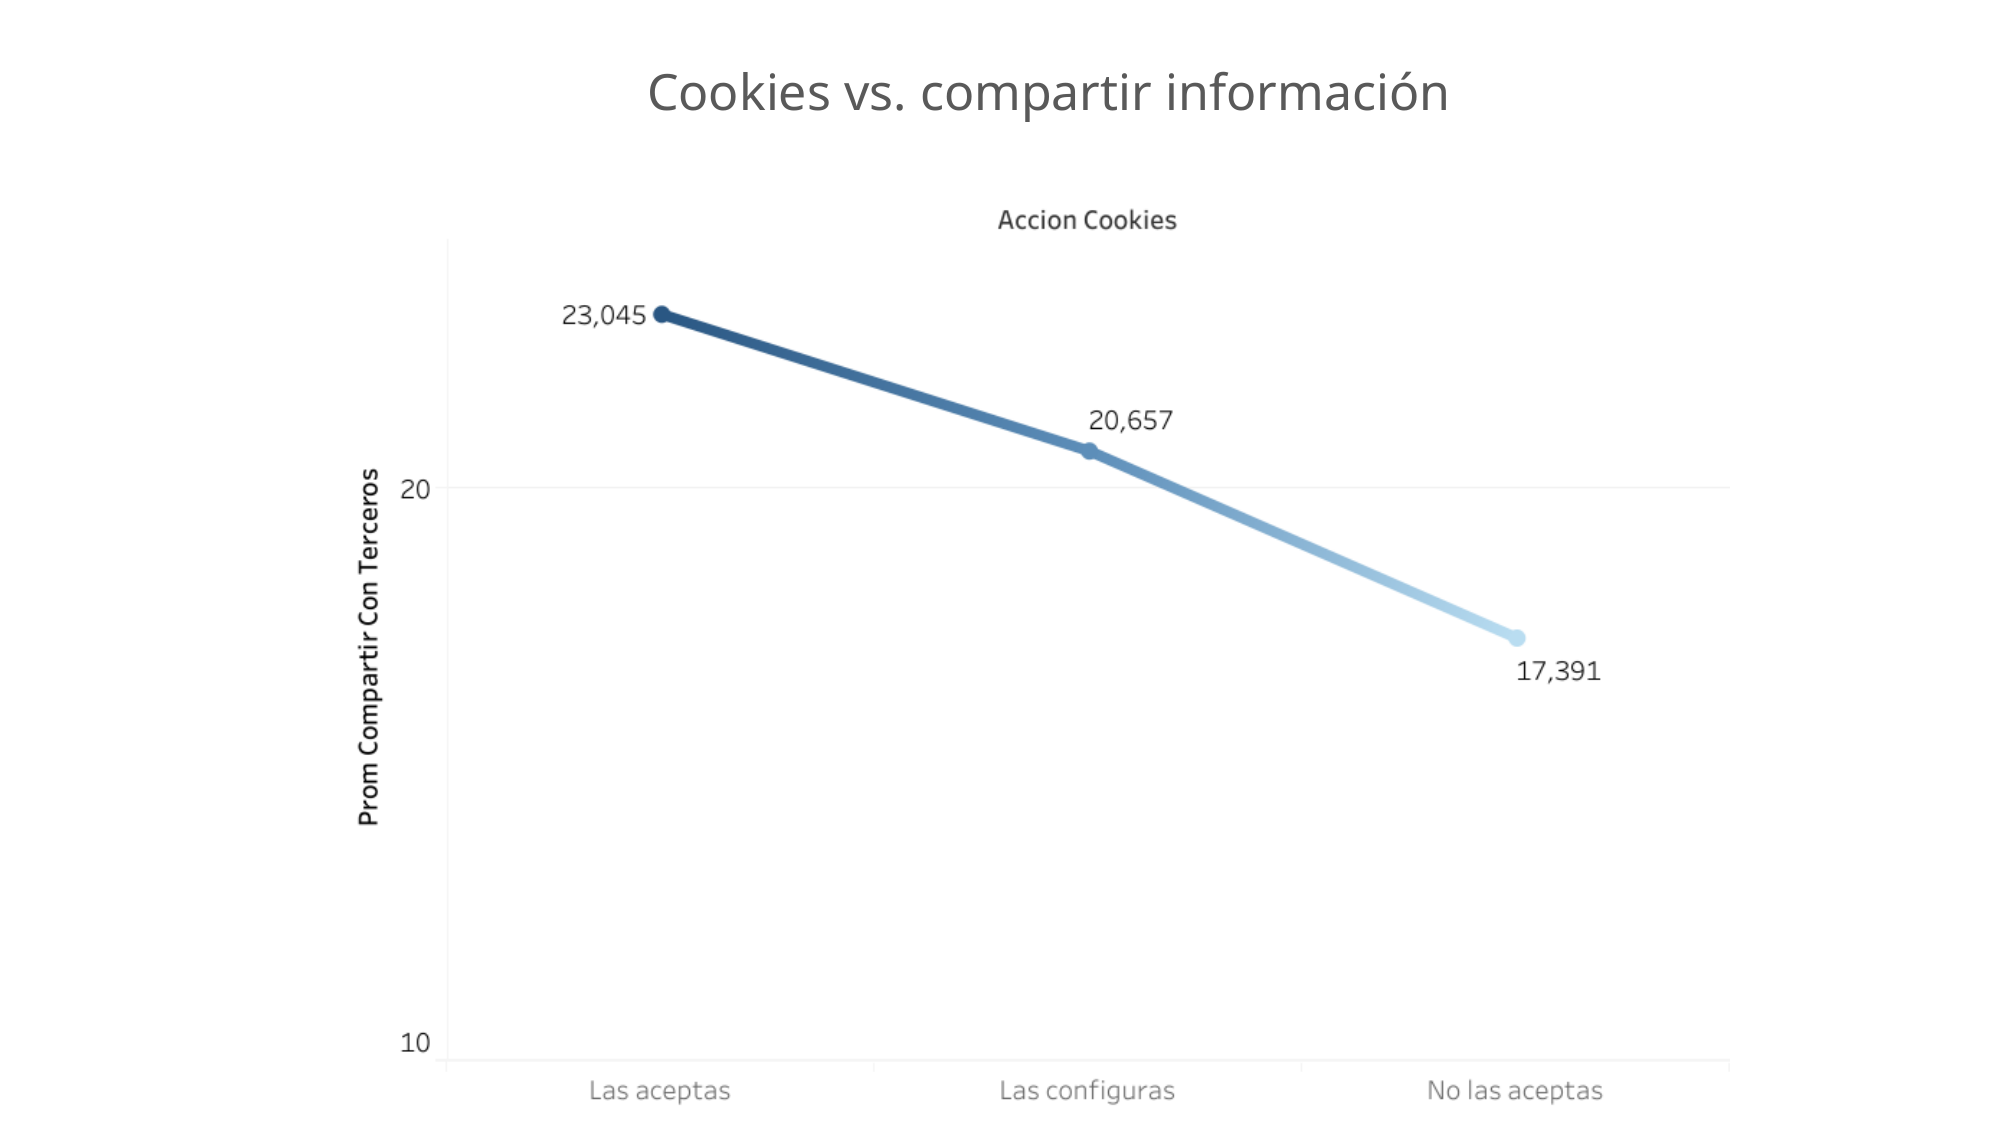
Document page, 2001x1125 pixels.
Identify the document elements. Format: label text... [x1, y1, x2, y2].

text_box Cookies vs. compartir información [368, 53, 1730, 129]
picture [332, 196, 1730, 1108]
